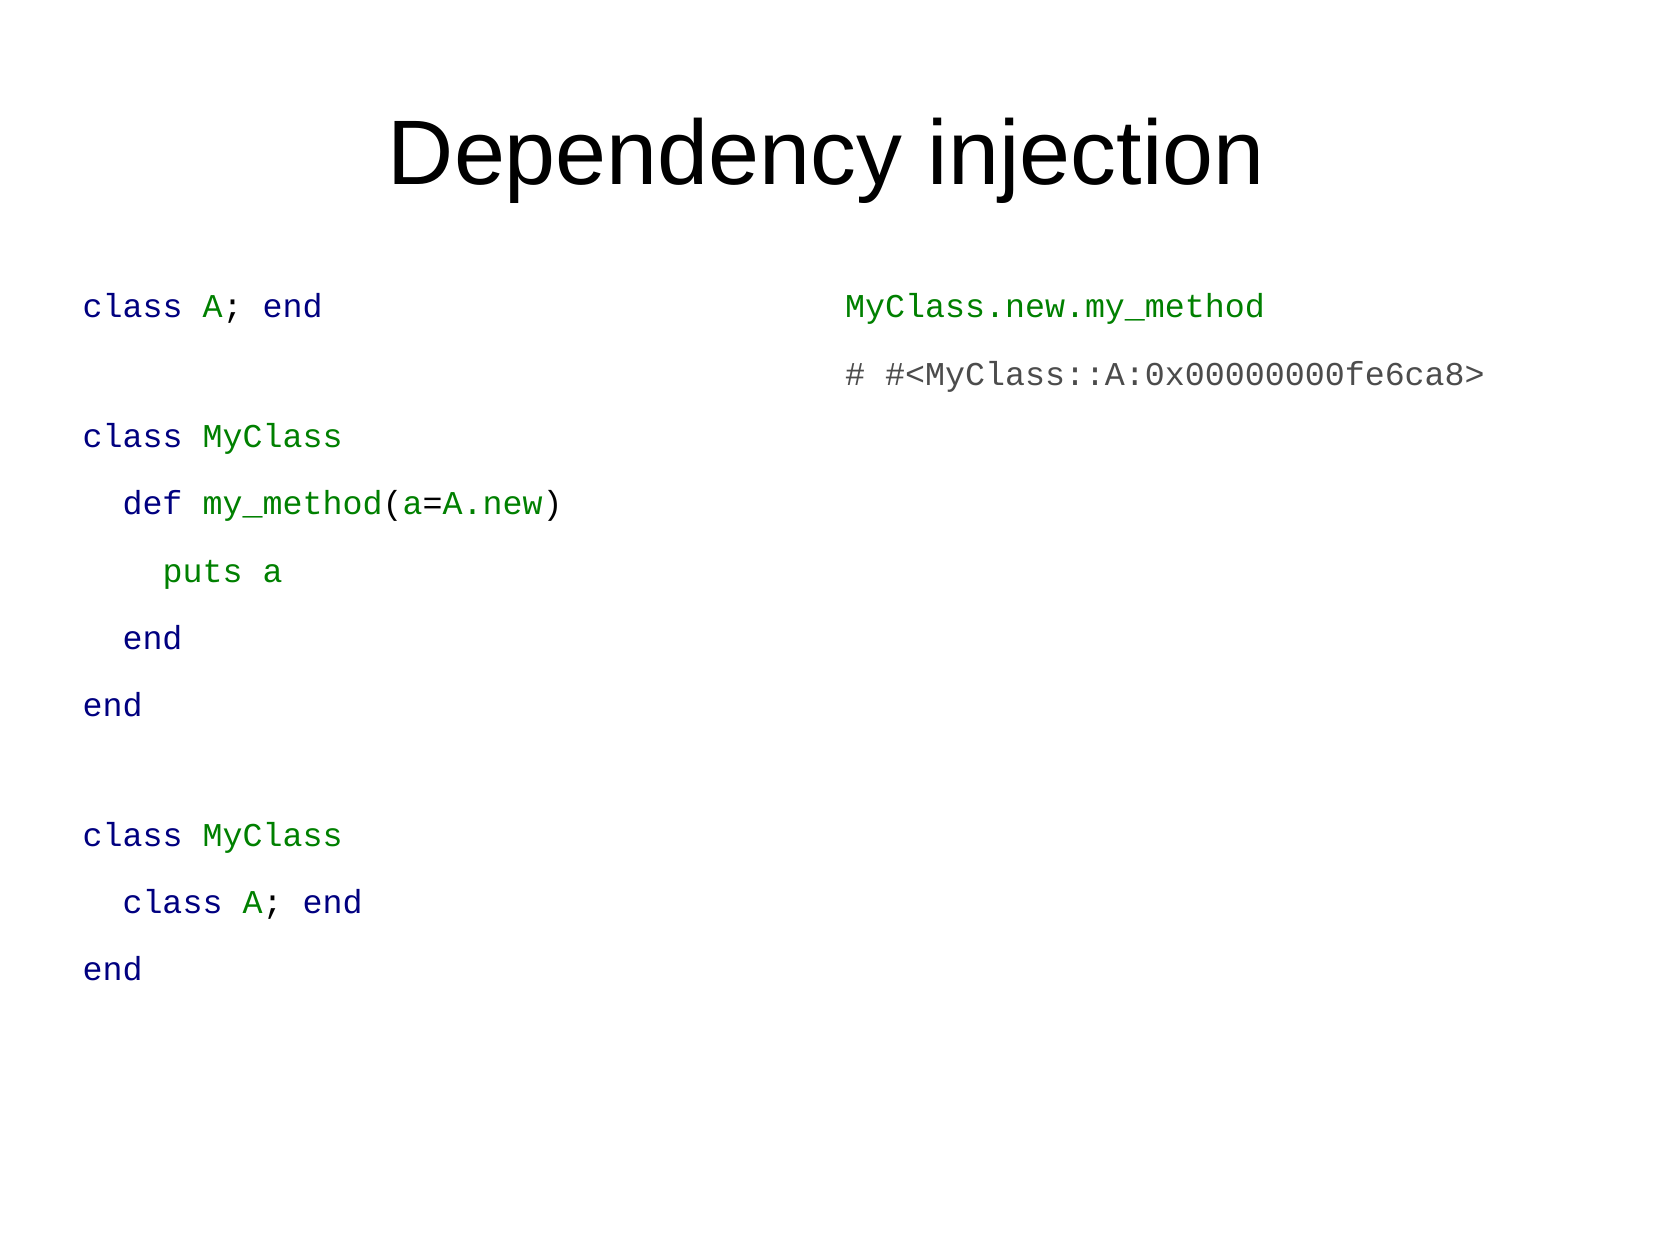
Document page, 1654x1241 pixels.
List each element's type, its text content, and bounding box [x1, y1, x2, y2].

list class A; end class MyClass def my_method(a=A.new) puts a end end class MyClass class A; end end [82, 290, 809, 1010]
list MyClass.new.my_method # #<MyClass::A:0x00000000fe6ca8> [845, 290, 1572, 1010]
title Dependency injection [82, 49, 1571, 257]
